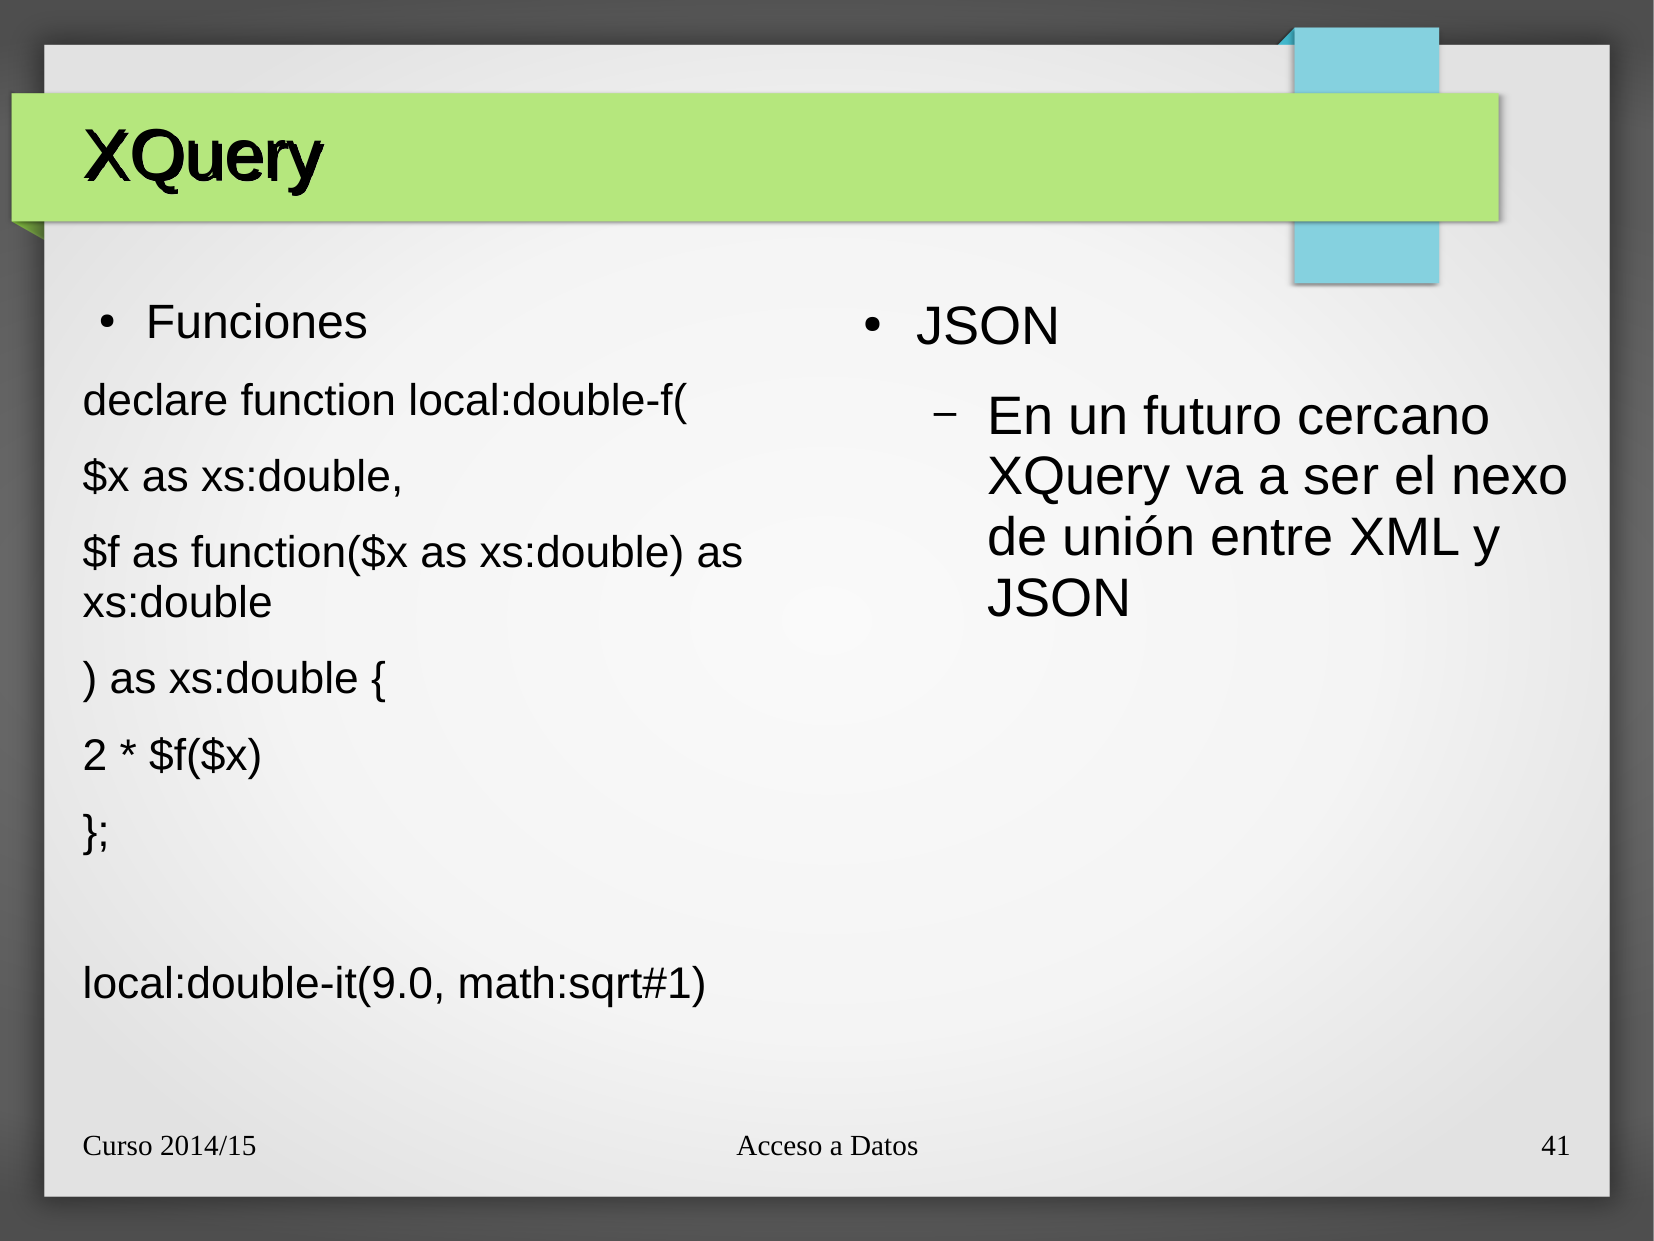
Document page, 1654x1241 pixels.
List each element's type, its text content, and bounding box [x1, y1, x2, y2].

picture [0, 0, 1654, 1241]
title XQuery [82, 94, 1264, 213]
list Funciones declare function local:double-f( $x as xs:double, $f as function($x as xs:double) as xs:double ) as xs:double { 2 * $f($x) }; local:double-it(9.0, math:sqrt#1) [82, 295, 809, 1015]
list JSON En un futuro cercano XQuery va a ser el nexo de unión entre XML y JSON [845, 295, 1572, 1015]
